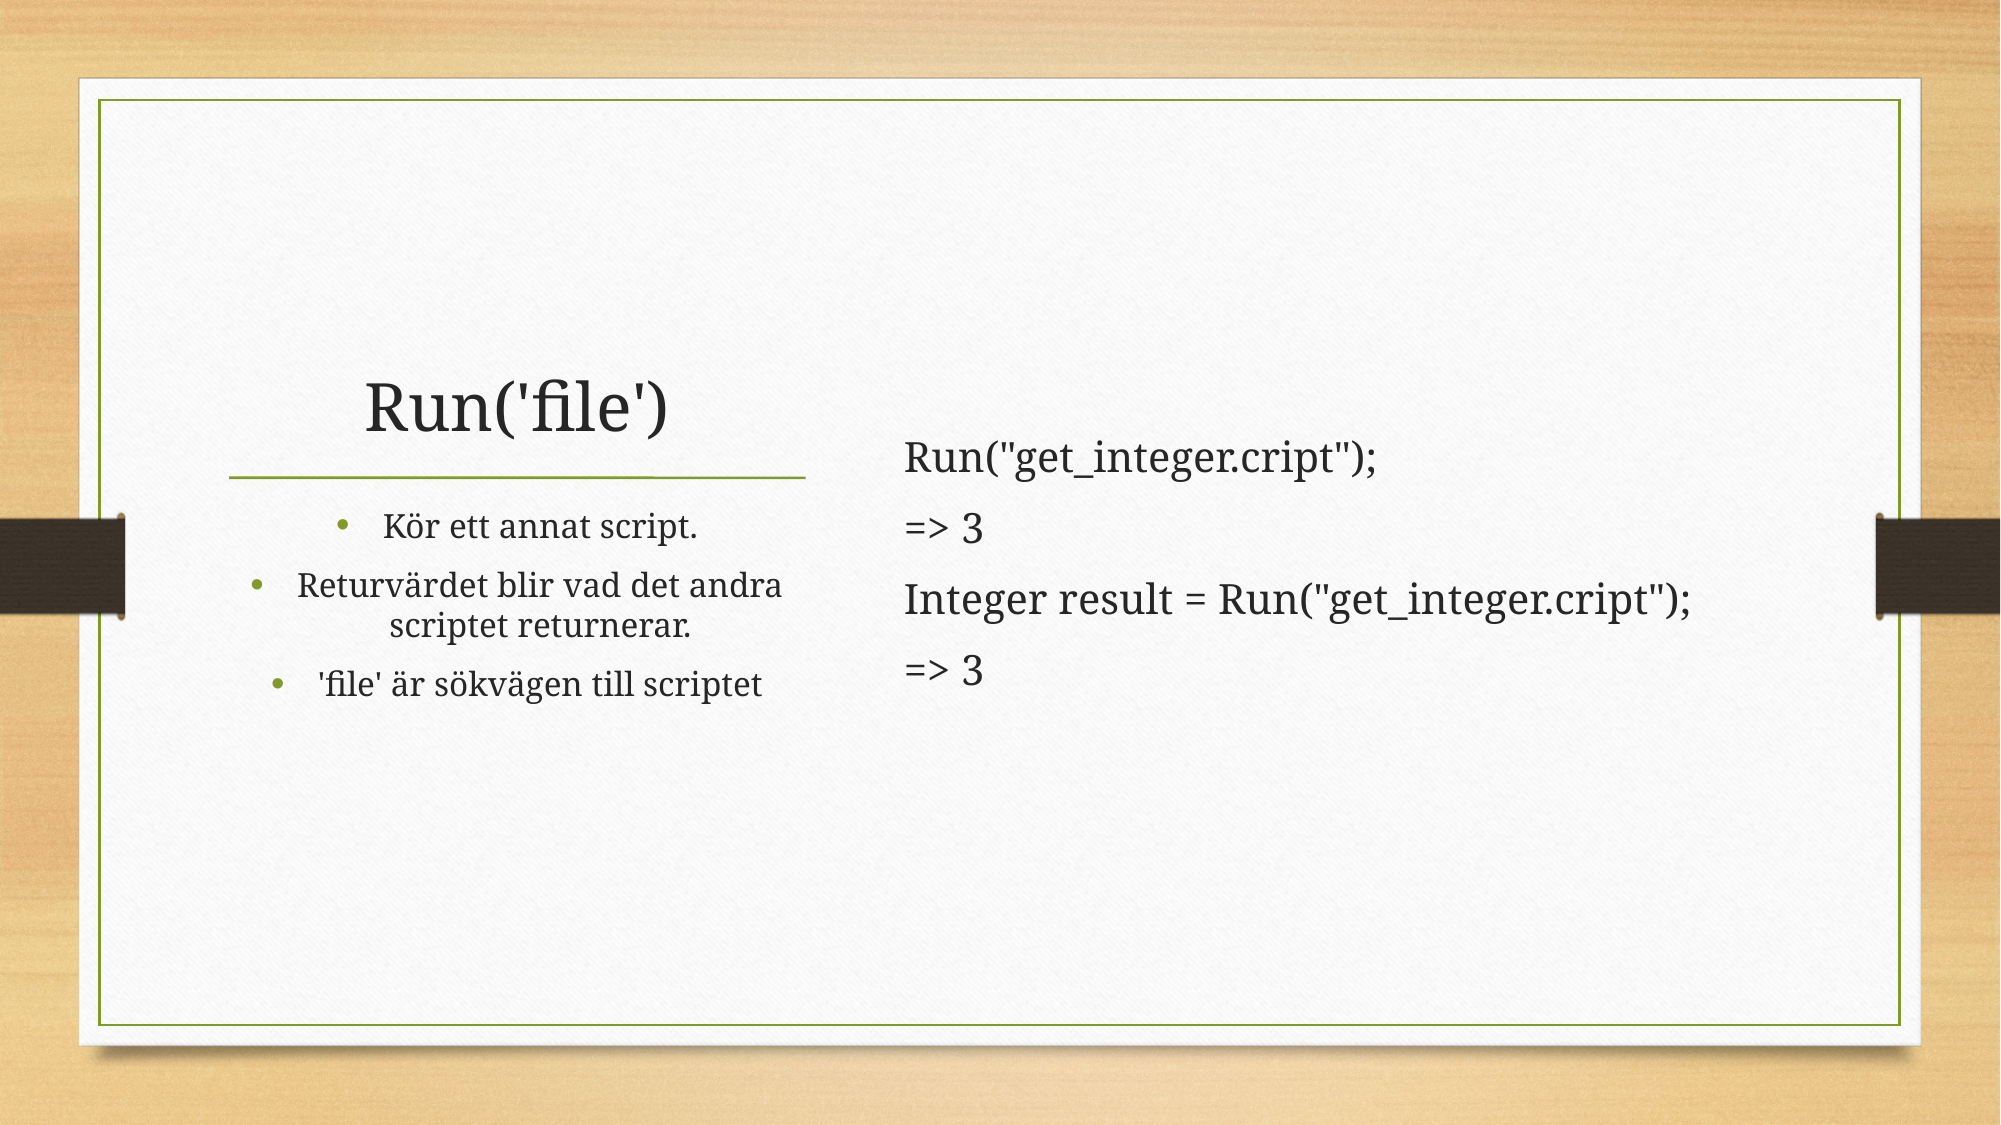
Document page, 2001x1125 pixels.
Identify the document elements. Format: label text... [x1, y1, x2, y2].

title Run('file') [212, 227, 823, 453]
picture [0, 0, 2001, 1125]
list Run("get_integer.cript"); => 3 Integer result = Run("get_integer.cript"); => 3 [888, 161, 1787, 964]
list Kör ett annat script. Returvärdet blir vad det andra scriptet returnerar. 'file' är sökvägen till scriptet [212, 497, 823, 898]
